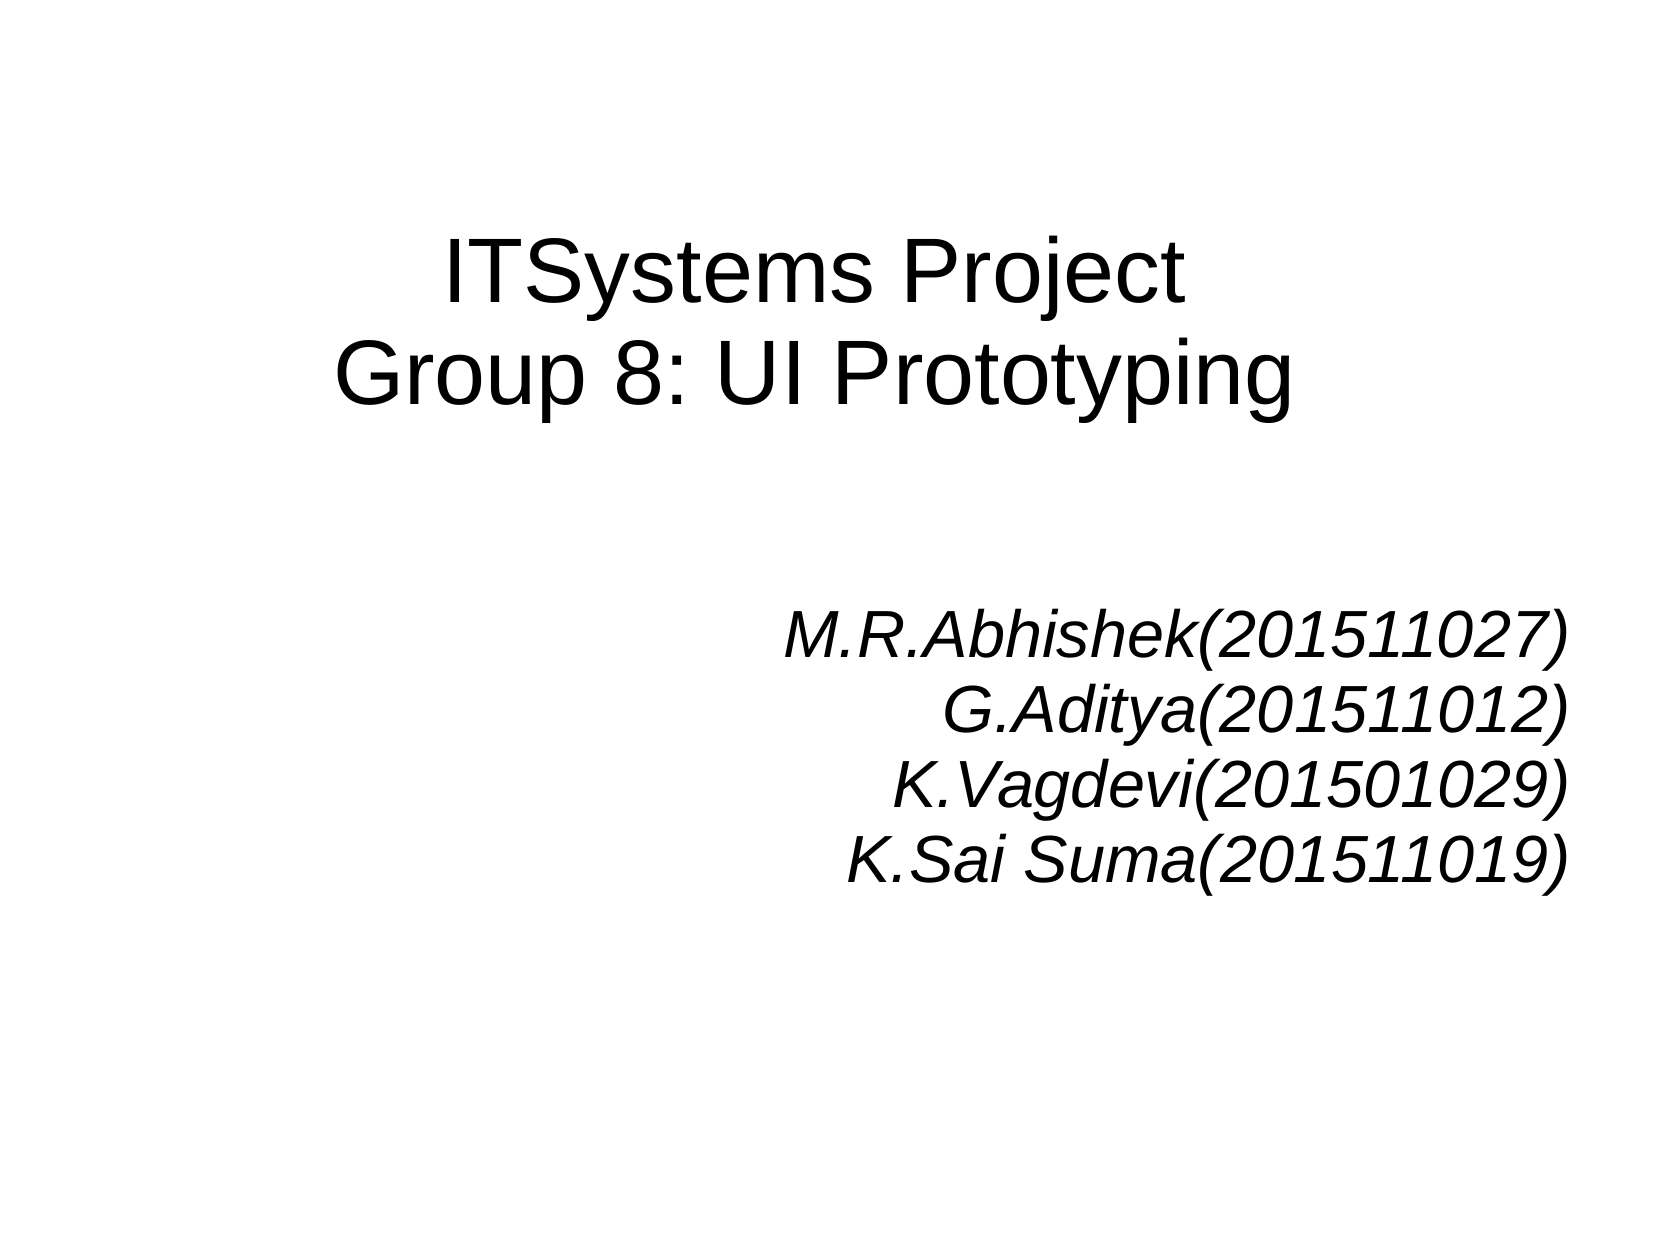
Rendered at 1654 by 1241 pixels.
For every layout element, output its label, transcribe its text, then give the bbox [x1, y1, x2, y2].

title ITSystems Project Group 8: UI Prototyping [70, 218, 1560, 426]
subtitle M.R.Abhishek(201511027) G.Aditya(201511012) K.Vagdevi(201501029) K.Sai Suma(201511019) [82, 484, 1571, 1010]
